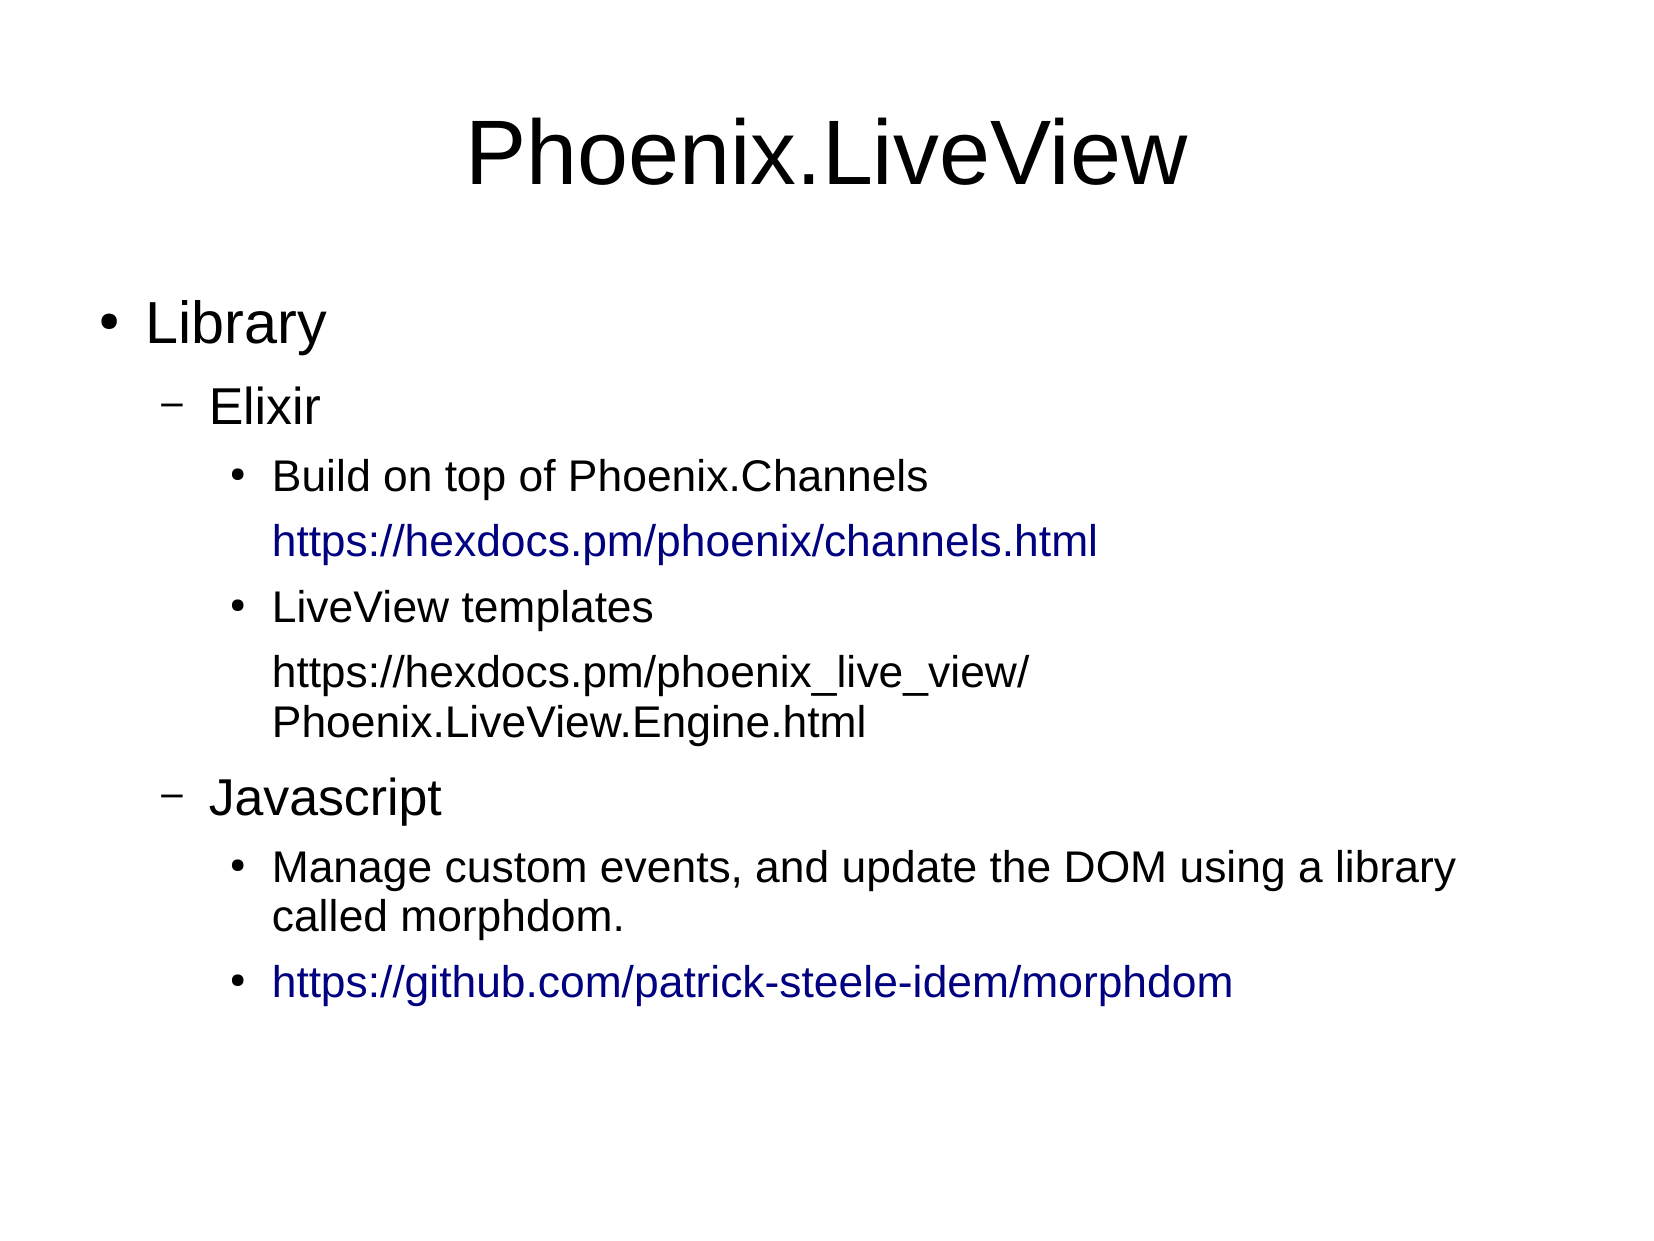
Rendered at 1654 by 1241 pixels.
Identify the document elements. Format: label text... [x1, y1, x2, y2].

title Phoenix.LiveView [82, 49, 1571, 257]
list Library Elixir Build on top of Phoenix.Channels https://hexdocs.pm/phoenix/channels.html LiveView templates https://hexdocs.pm/phoenix_live_view/Phoenix.LiveView.Engine.html Javascript Manage custom events, and update the DOM using a library called morphdom. https://github.com/patrick-steele-idem/morphdom [82, 290, 1571, 1010]
